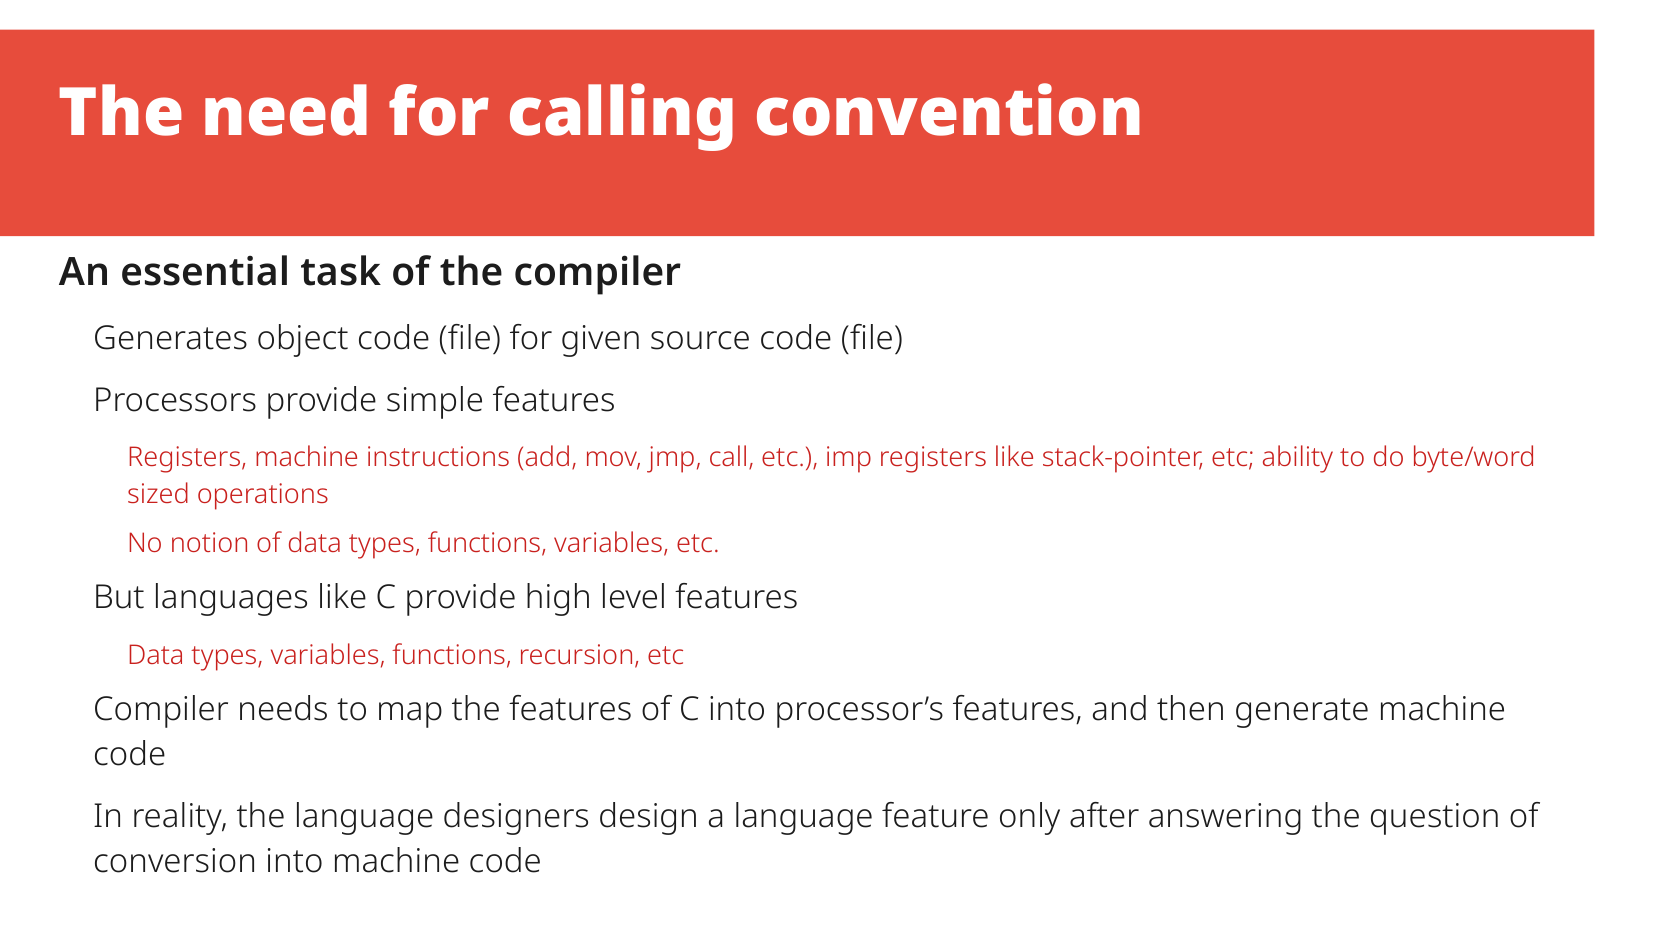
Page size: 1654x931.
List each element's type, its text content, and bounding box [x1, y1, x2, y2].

title The need for calling convention [59, 44, 1595, 156]
list An essential task of the compiler Generates object code (file) for given source code (file) Processors provide simple features Registers, machine instructions (add, mov, jmp, call, etc.), imp registers like stack-pointer, etc; ability to do byte/word sized operations No notion of data types, functions, variables, etc. But languages like C provide high level features Data types, variables, functions, recursion, etc Compiler needs to map the features of C into processor’s features, and then generate machine code In reality, the language designers design a language feature only after answering the question of conversion into machine code [59, 243, 1571, 886]
